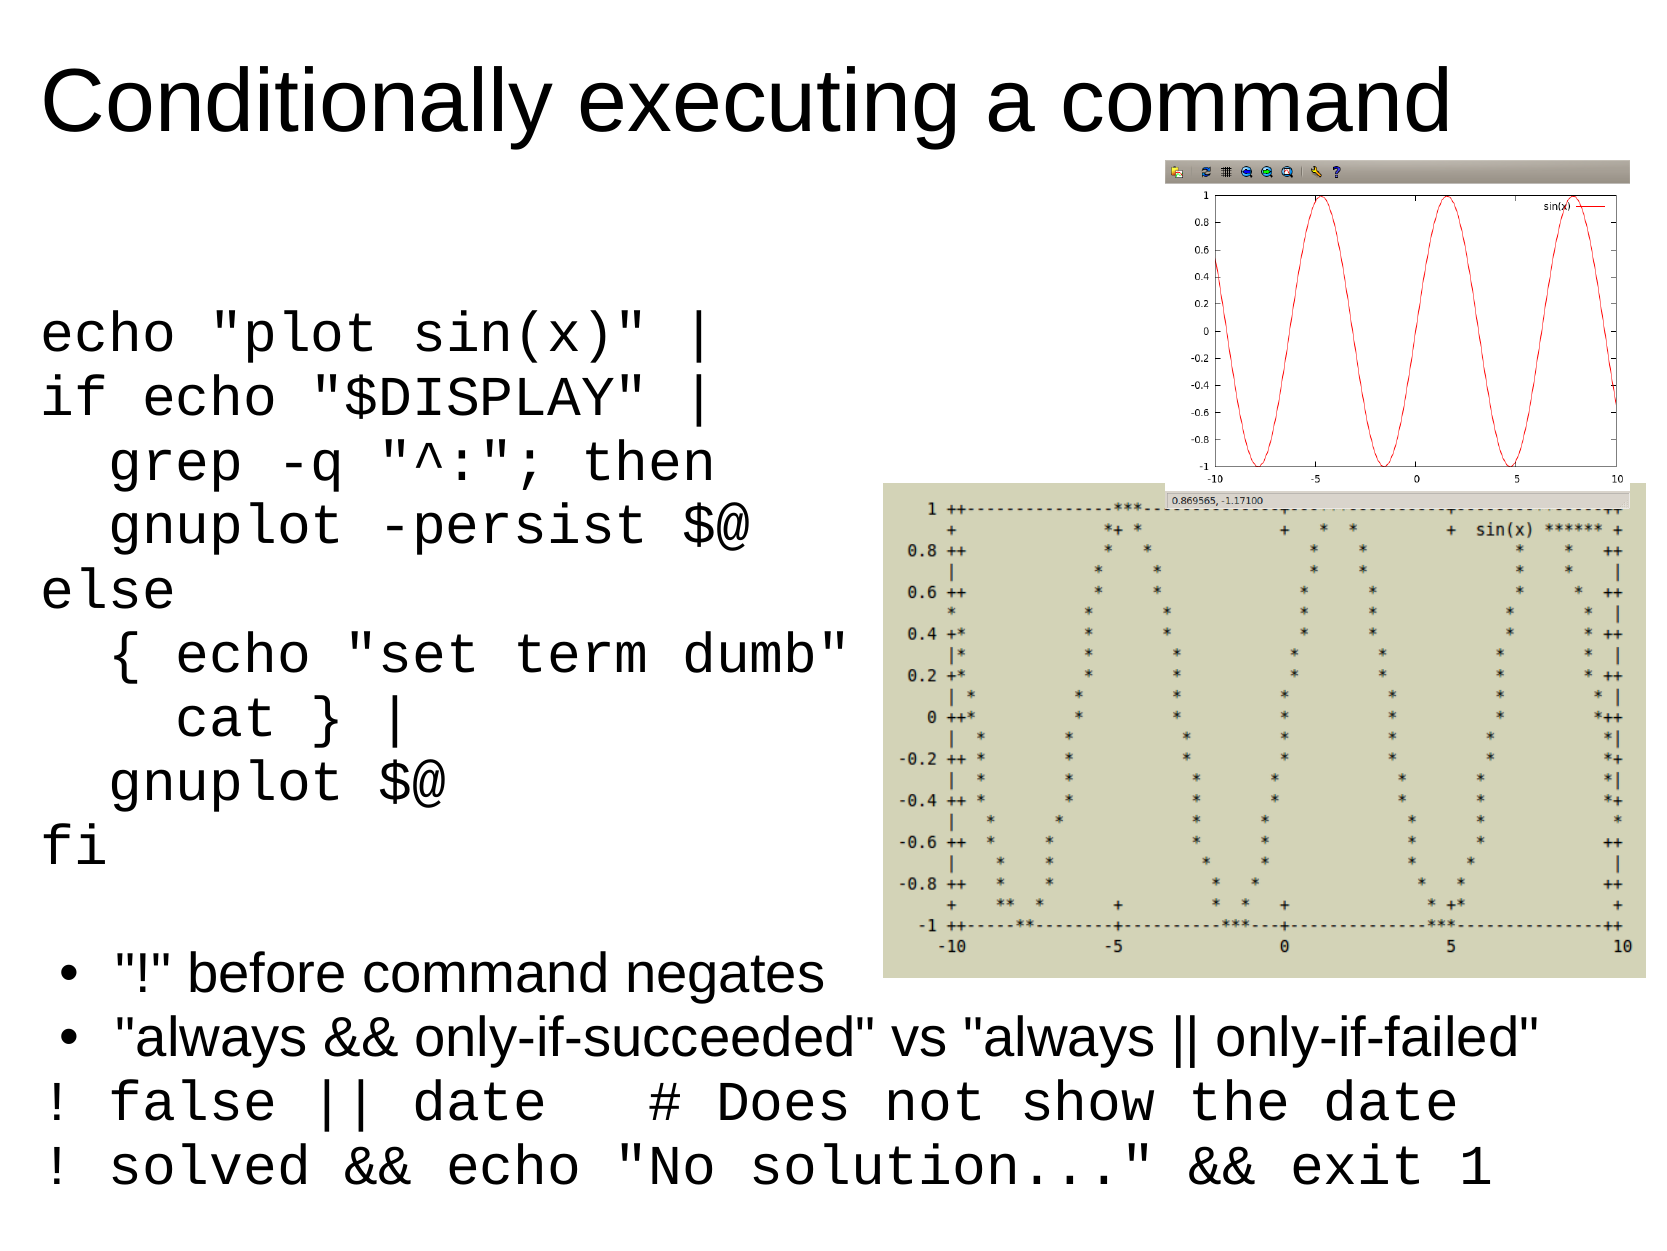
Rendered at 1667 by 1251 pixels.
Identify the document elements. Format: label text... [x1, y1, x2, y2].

title Conditionally executing a command [40, 50, 1627, 201]
list echo "plot sin(x)" | if echo "$DISPLAY" | grep -q "^:"; then gnuplot -persist $@ else { echo "set term dumb" cat } | gnuplot $@ fi "!" before command negates "always && only-if-succeeded" vs "always || only-if-failed" ! false || date # Does not show the date ! solved && echo "No solution..." && exit 1 [40, 300, 1626, 1238]
picture [1165, 160, 1646, 978]
